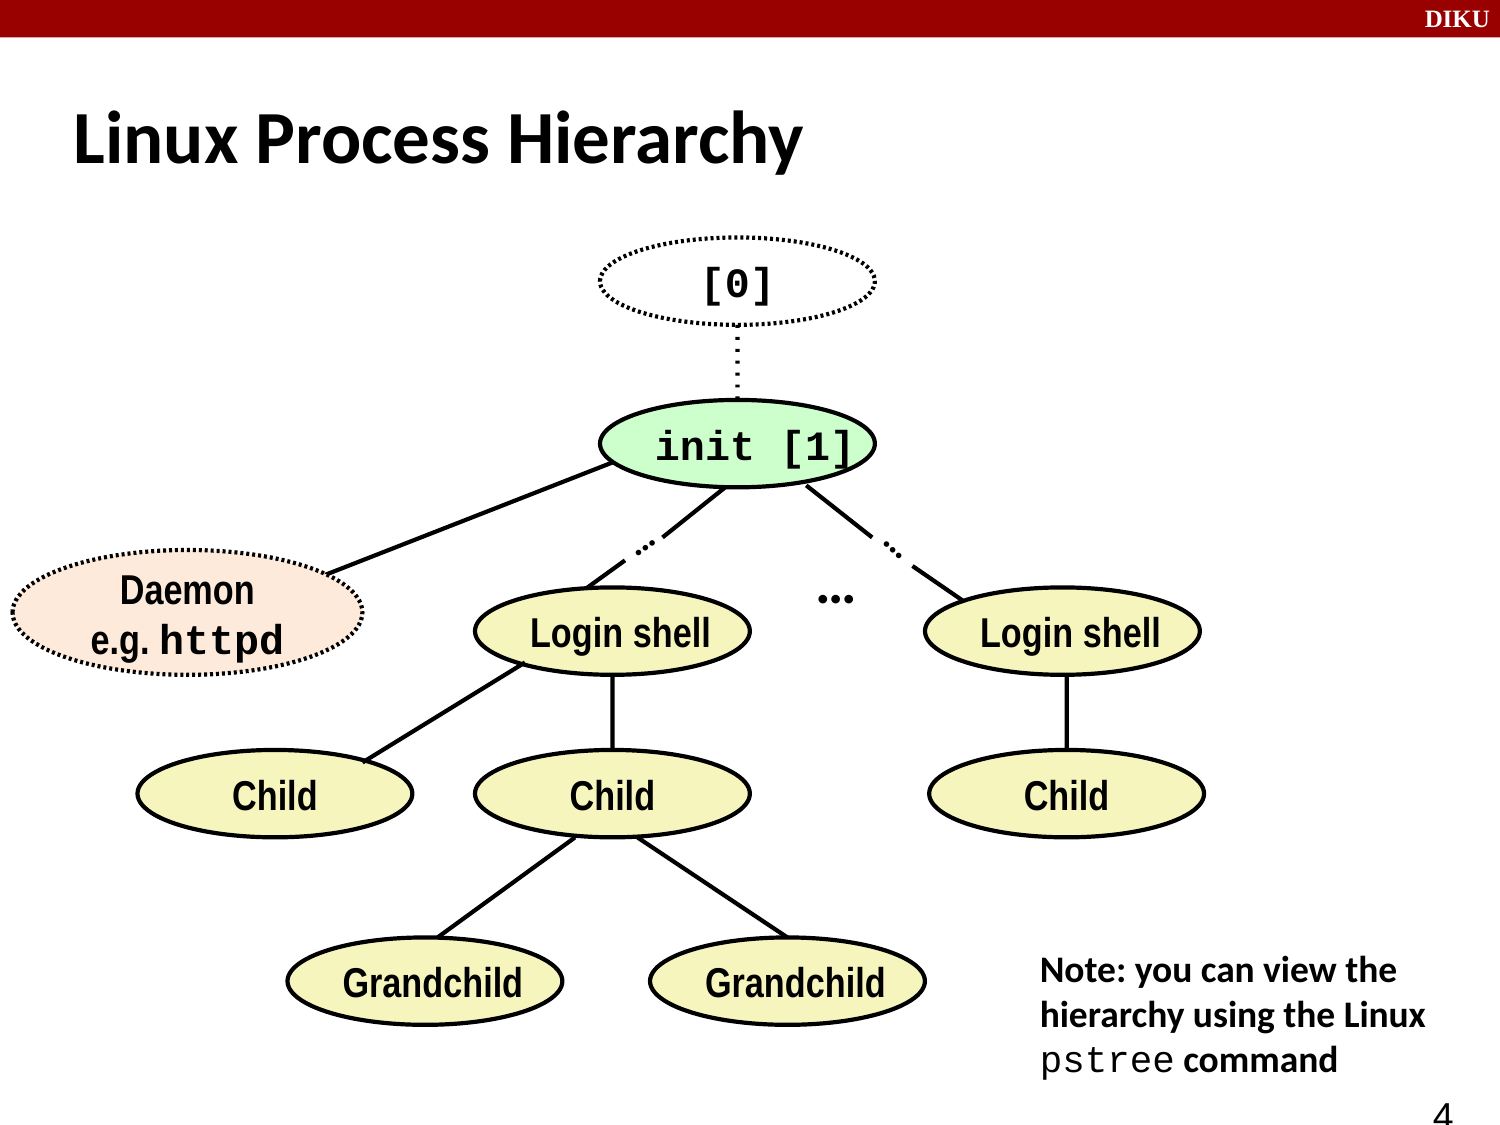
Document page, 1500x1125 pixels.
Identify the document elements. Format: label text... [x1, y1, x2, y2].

text_box … [800, 537, 872, 623]
text_box Linux Process Hierarchy [58, 71, 1304, 197]
text_box Login shell [924, 587, 1200, 675]
text_box Child [474, 749, 750, 838]
text_box [0] [600, 237, 875, 325]
text_box Child [929, 749, 1205, 838]
text_box … [843, 518, 926, 601]
text_box Daemon e.g. httpd [12, 549, 363, 675]
text_box Grandchild [650, 937, 925, 1025]
text_box … [612, 518, 693, 600]
text_box Note: you can view the hierarchy using the Linux pstree command [1025, 937, 1484, 1088]
text_box Child [137, 749, 413, 838]
text_box Grandchild [287, 937, 563, 1025]
text_box Login shell [474, 587, 750, 675]
text_box init [1] [600, 399, 875, 488]
